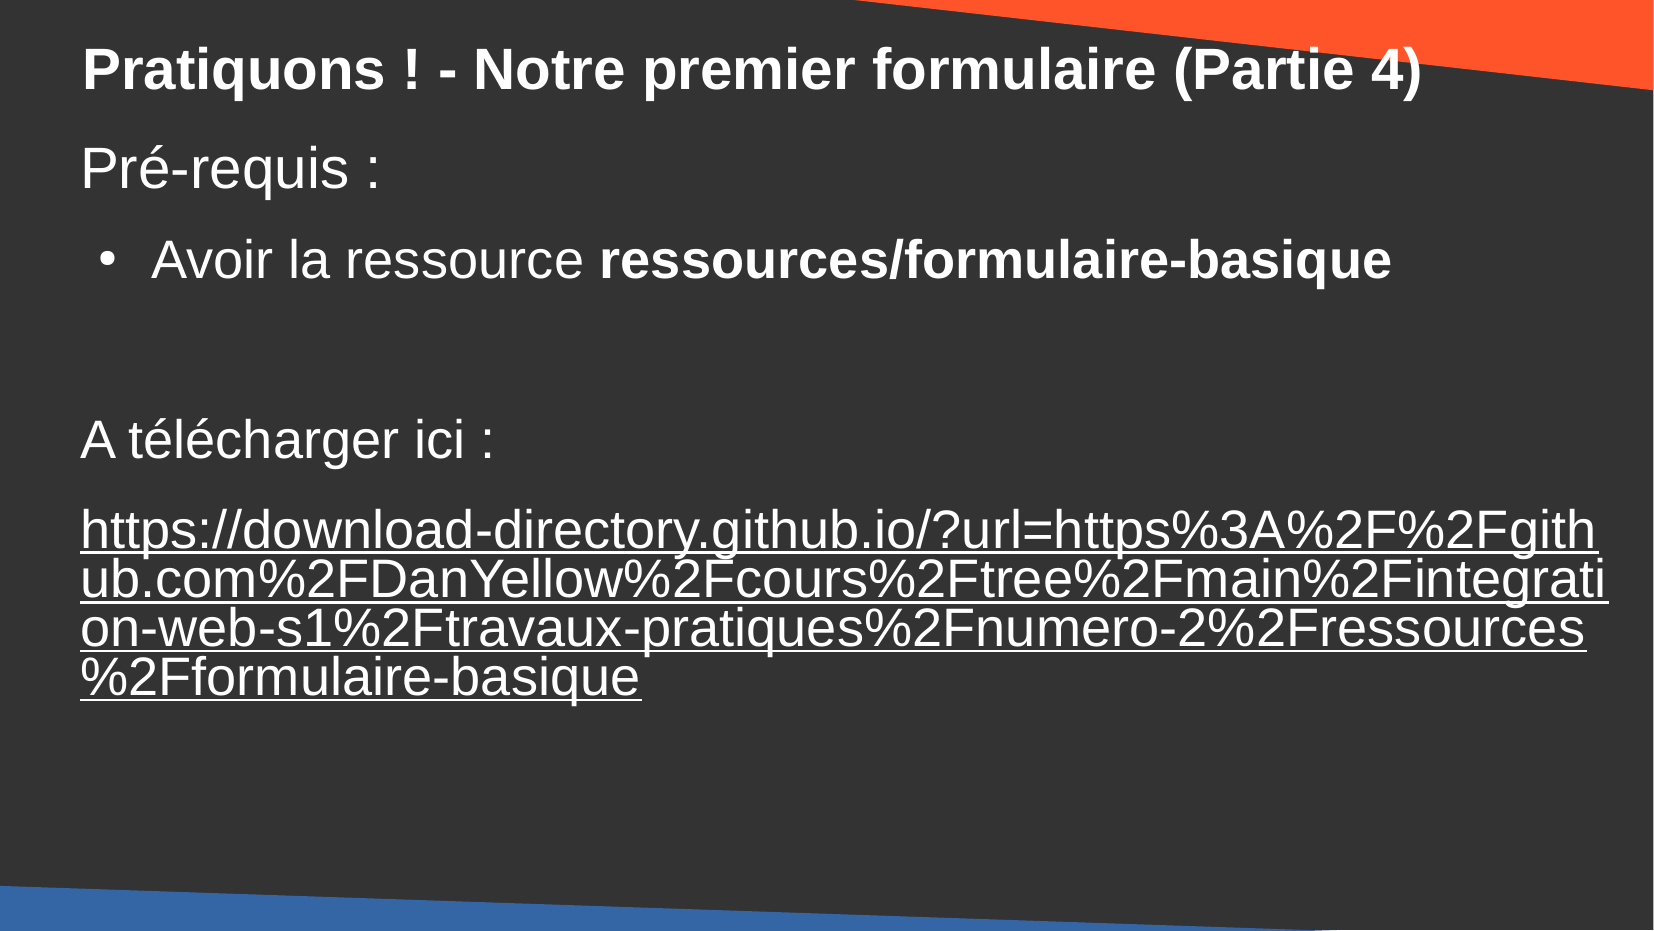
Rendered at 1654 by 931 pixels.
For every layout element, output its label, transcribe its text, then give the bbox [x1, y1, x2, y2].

text_box [0, 885, 1337, 931]
text_box [854, 0, 1654, 91]
list Pré-requis : Avoir la ressource ressources/formulaire-basique A télécharger ici : https://download-directory.github.io/?url=https%3A%2F%2Fgithub.com%2FDanYellow%2Fcours%2Ftree%2Fmain%2Fintegration-web-s1%2Ftravaux-pratiques%2Fnumero-2%2Fressources%2Fformulaire-basique [80, 135, 1620, 721]
title Pratiquons ! - Notre premier formulaire (Partie 4) [82, 37, 1571, 114]
